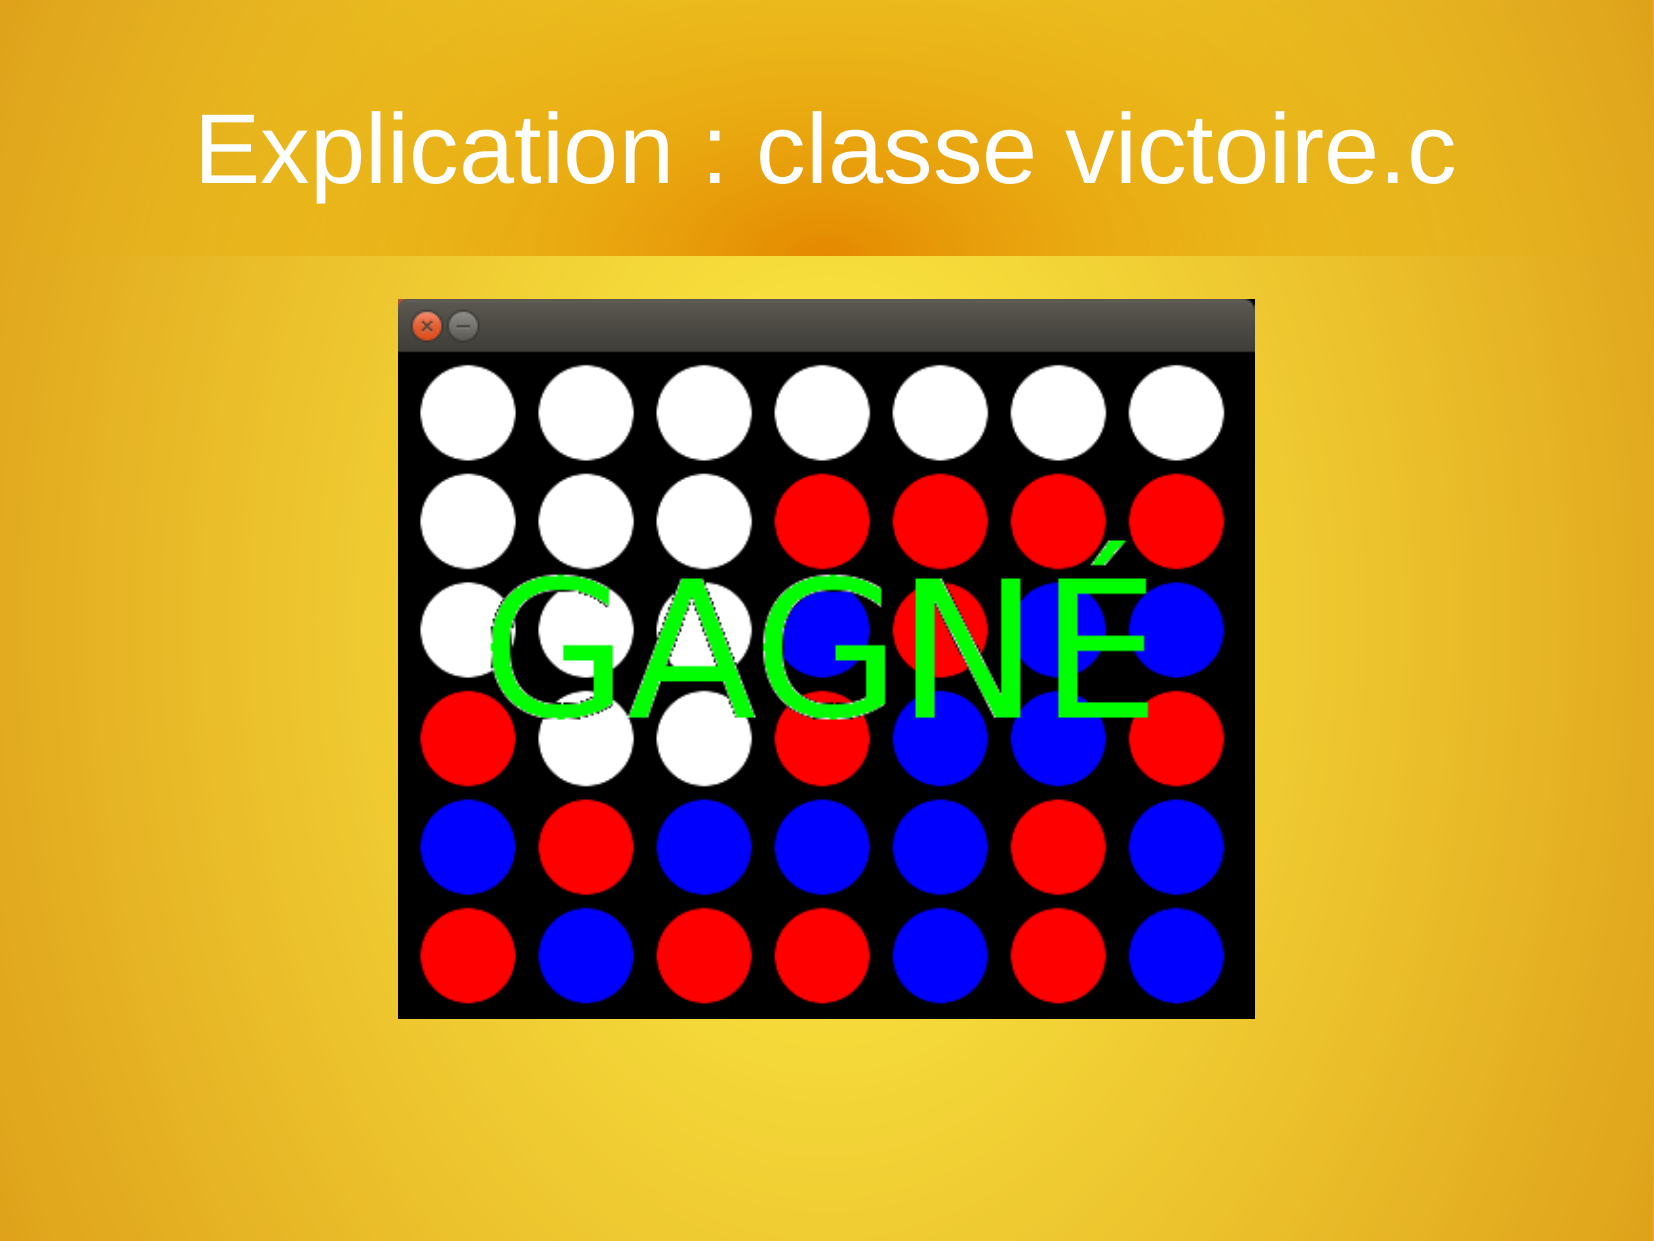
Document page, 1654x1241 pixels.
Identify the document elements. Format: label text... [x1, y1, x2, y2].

picture [398, 299, 1255, 1019]
title Explication : classe victoire.c [82, 47, 1571, 252]
